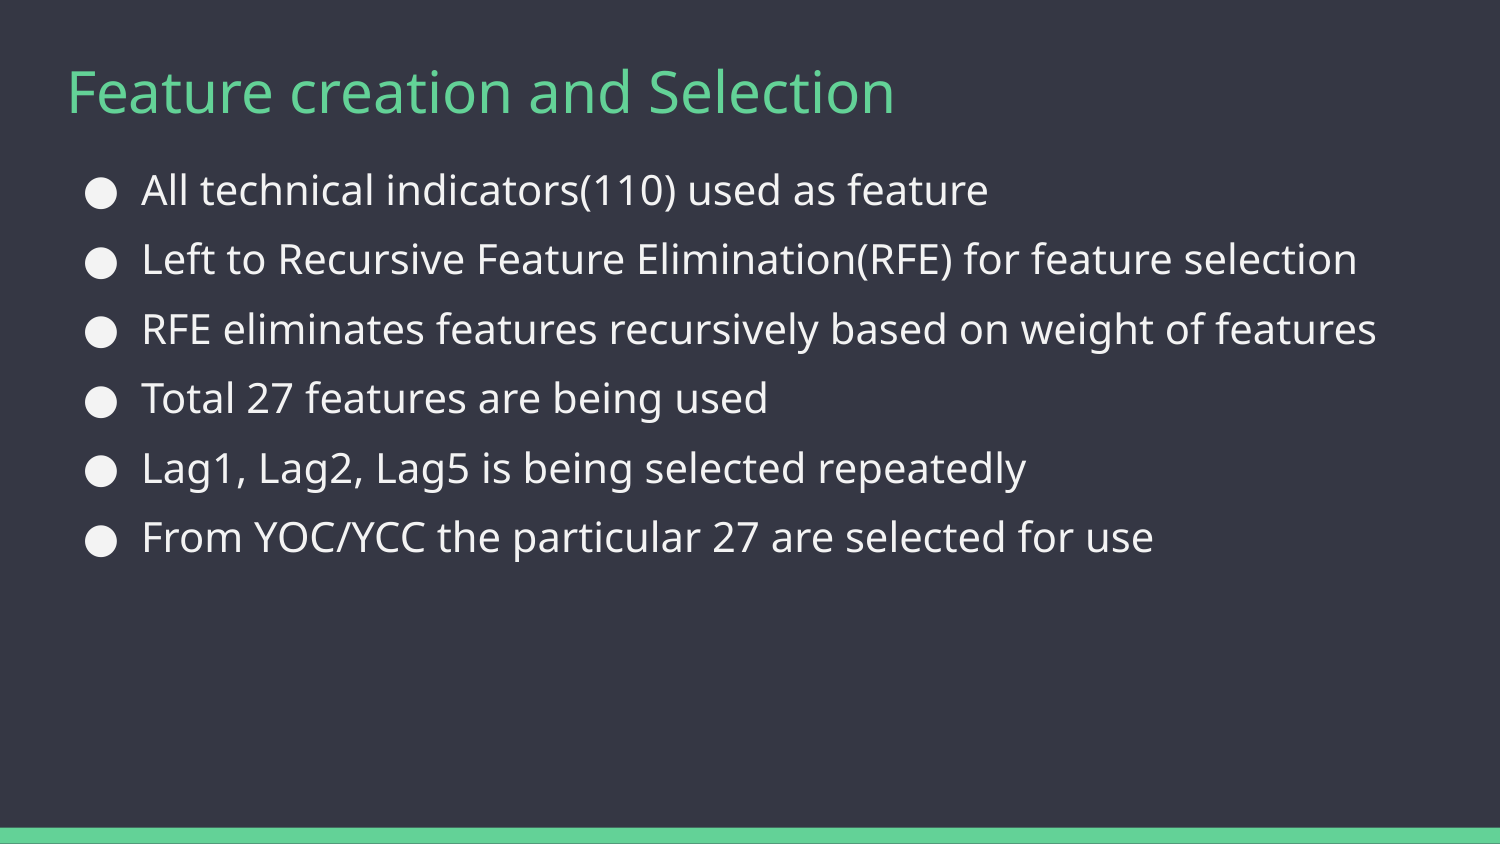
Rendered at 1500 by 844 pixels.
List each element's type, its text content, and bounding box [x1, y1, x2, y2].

title Feature creation and Selection [51, 40, 1449, 135]
list All technical indicators(110) used as feature Left to Recursive Feature Elimination(RFE) for feature selection RFE eliminates features recursively based on weight of features Total 27 features are being used Lag1, Lag2, Lag5 is being selected repeatedly From YOC/YCC the particular 27 are selected for use [51, 141, 1449, 703]
